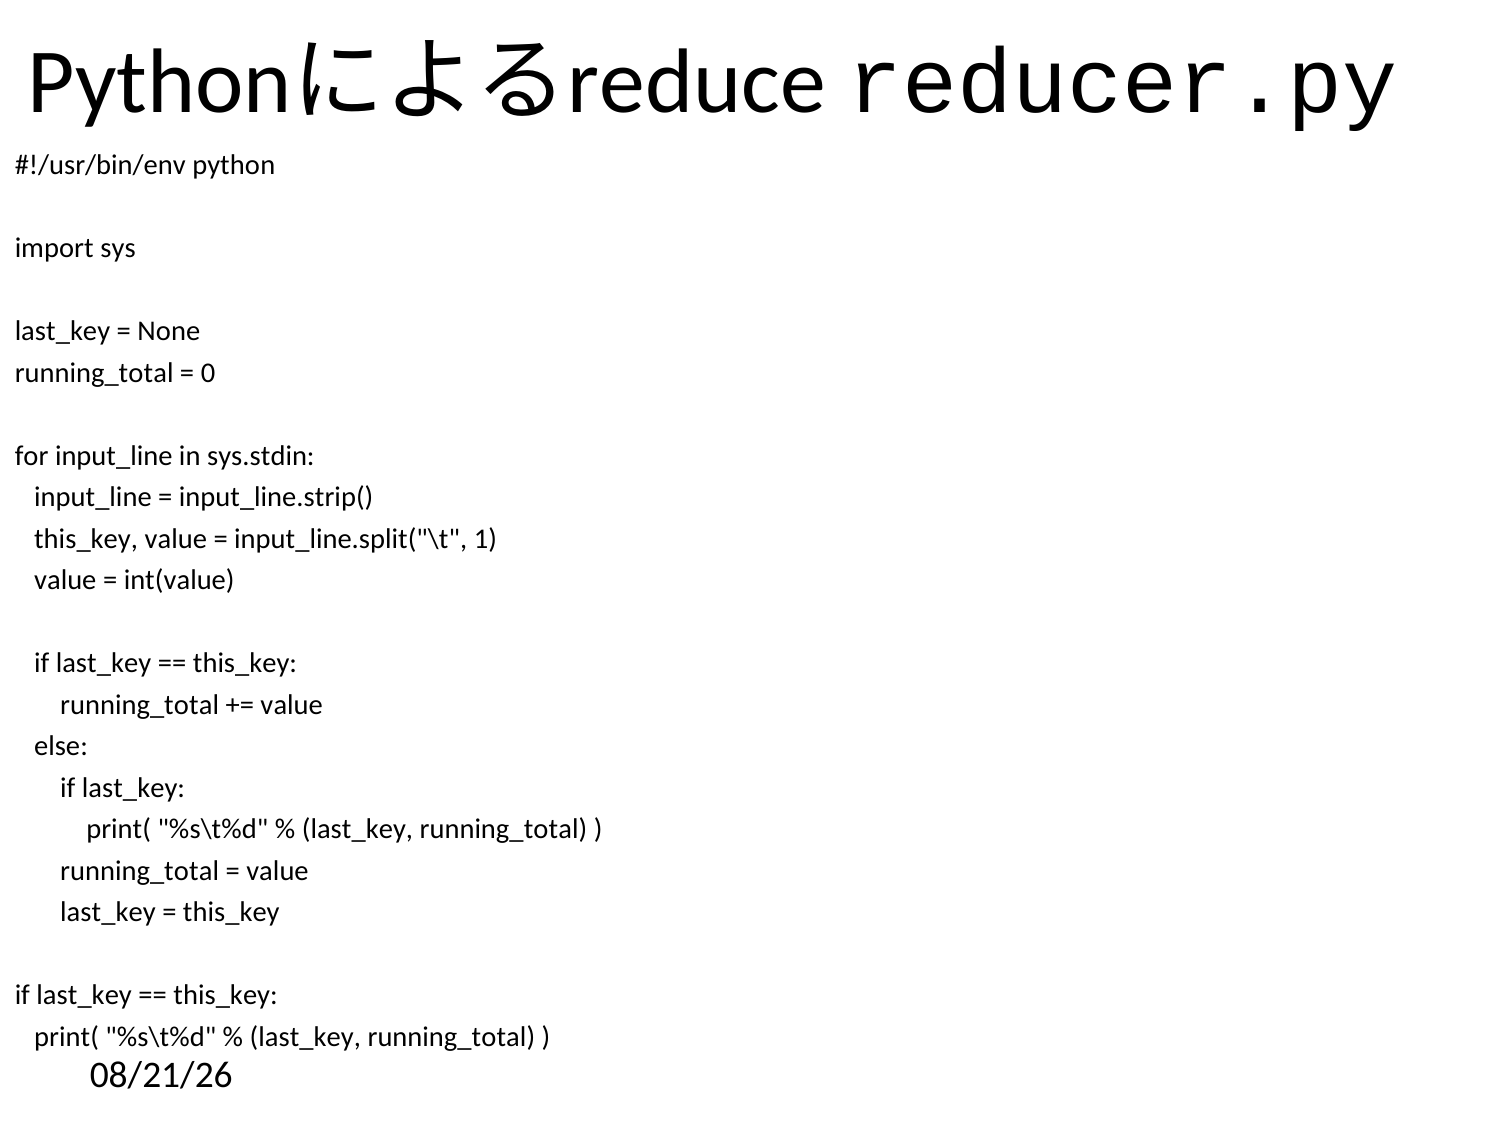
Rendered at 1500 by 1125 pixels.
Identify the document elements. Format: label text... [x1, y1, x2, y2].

list #!/usr/bin/env python import sys last_key = None running_total = 0 for input_line in sys.stdin: input_line = input_line.strip() this_key, value = input_line.split("\t", 1) value = int(value) if last_key == this_key: running_total += value else: if last_key: print( "%s\t%d" % (last_key, running_total) ) running_total = value last_key = this_key if last_key == this_key: print( "%s\t%d" % (last_key, running_total) ) [0, 138, 1500, 1075]
title Pythonによるreduce reducer.py [0, 12, 1426, 138]
